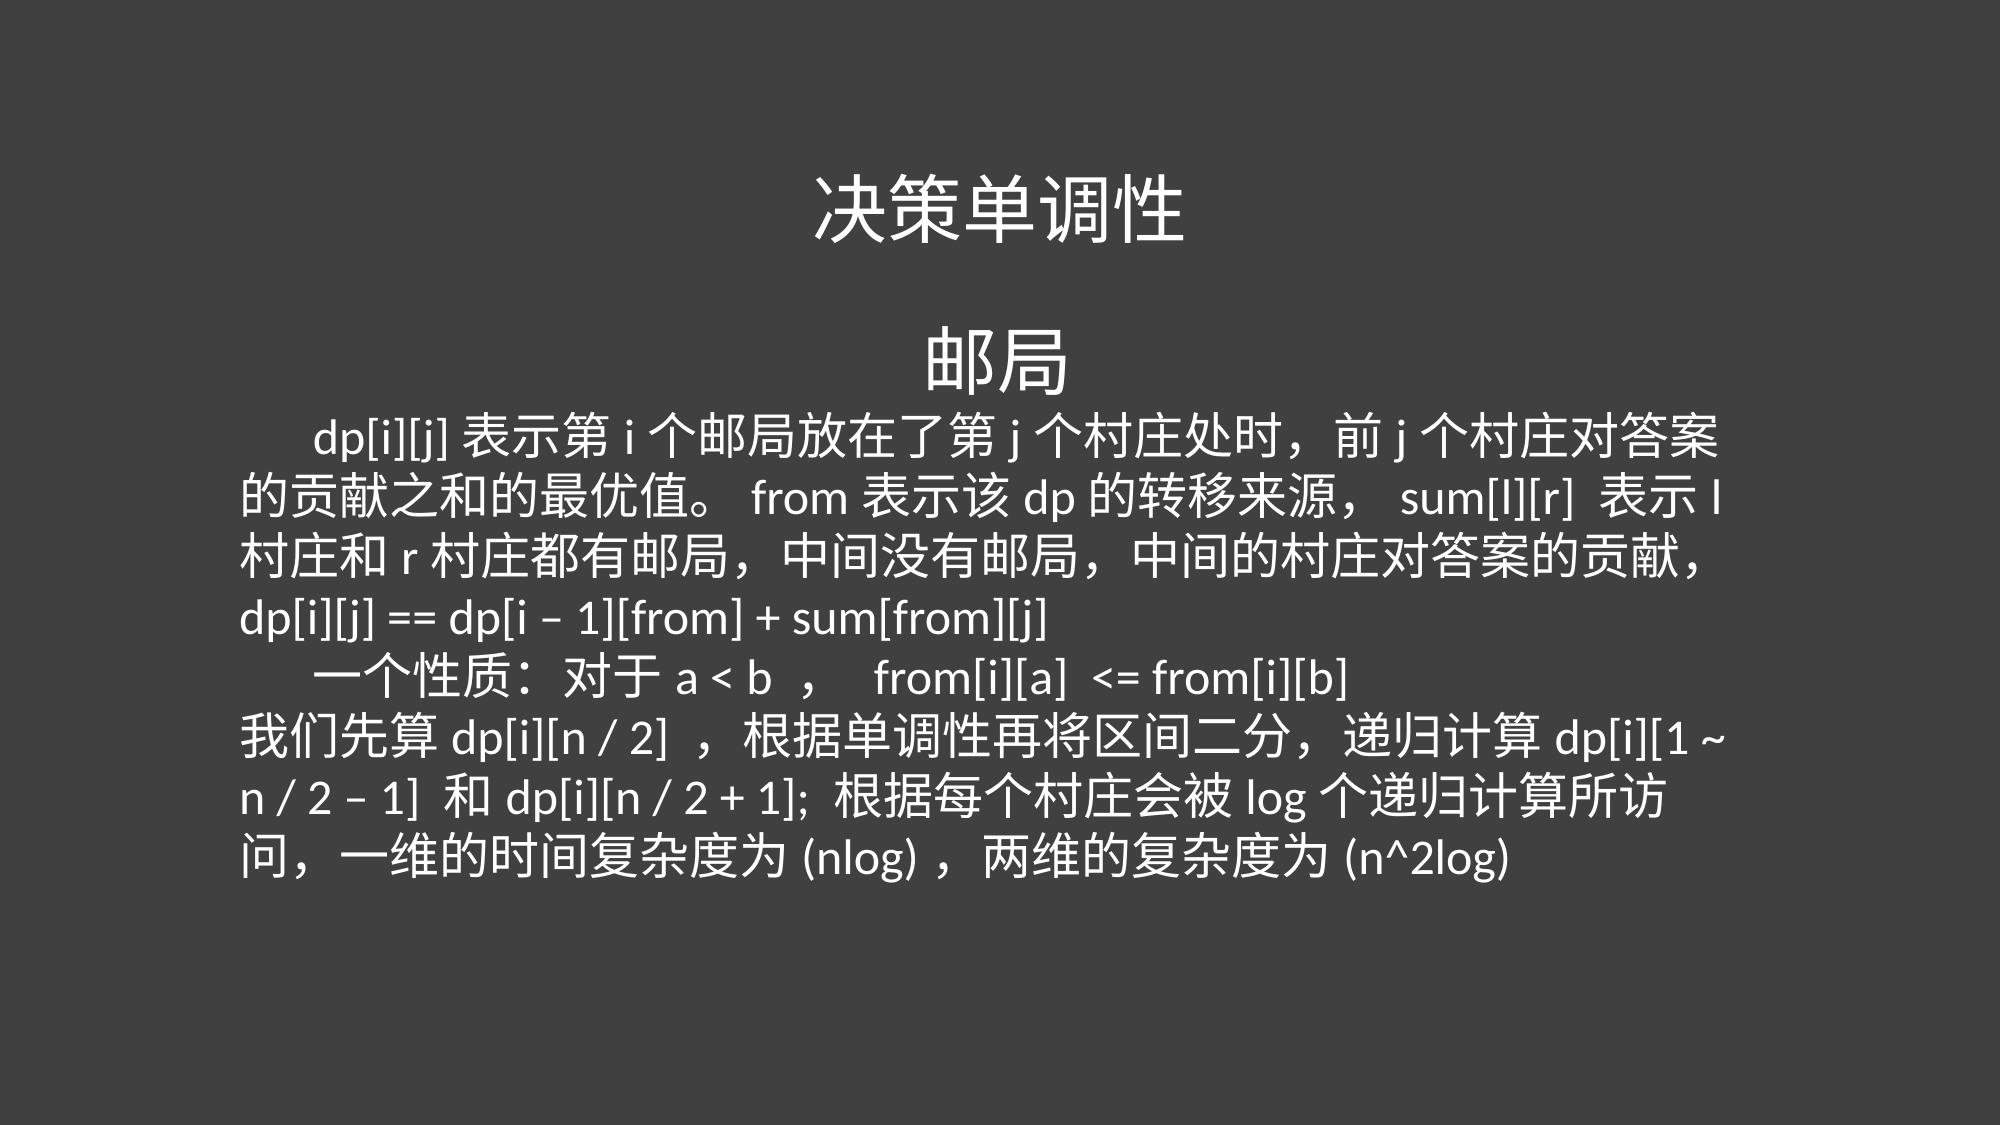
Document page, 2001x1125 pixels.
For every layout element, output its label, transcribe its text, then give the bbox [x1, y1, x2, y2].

text_box 邮局 dp[i][j]表示第i个邮局放在了第j个村庄处时，前j个村庄对答案的贡献之和的最优值。from表示该dp的转移来源，sum[l][r] 表示l村庄和r村庄都有邮局，中间没有邮局，中间的村庄对答案的贡献，dp[i][j] == dp[i – 1][from] + sum[from][j] 一个性质：对于a < b ， from[i][a] <= from[i][b] 我们先算dp[i][n / 2] ，根据单调性再将区间二分，递归计算dp[i][1 ~ n / 2 – 1] 和dp[i][n / 2 + 1]; 根据每个村庄会被log个递归计算所访问，一维的时间复杂度为(nlog)，两维的复杂度为(n^2log) [224, 307, 1771, 952]
text_box 决策单调性 [226, 154, 1773, 320]
